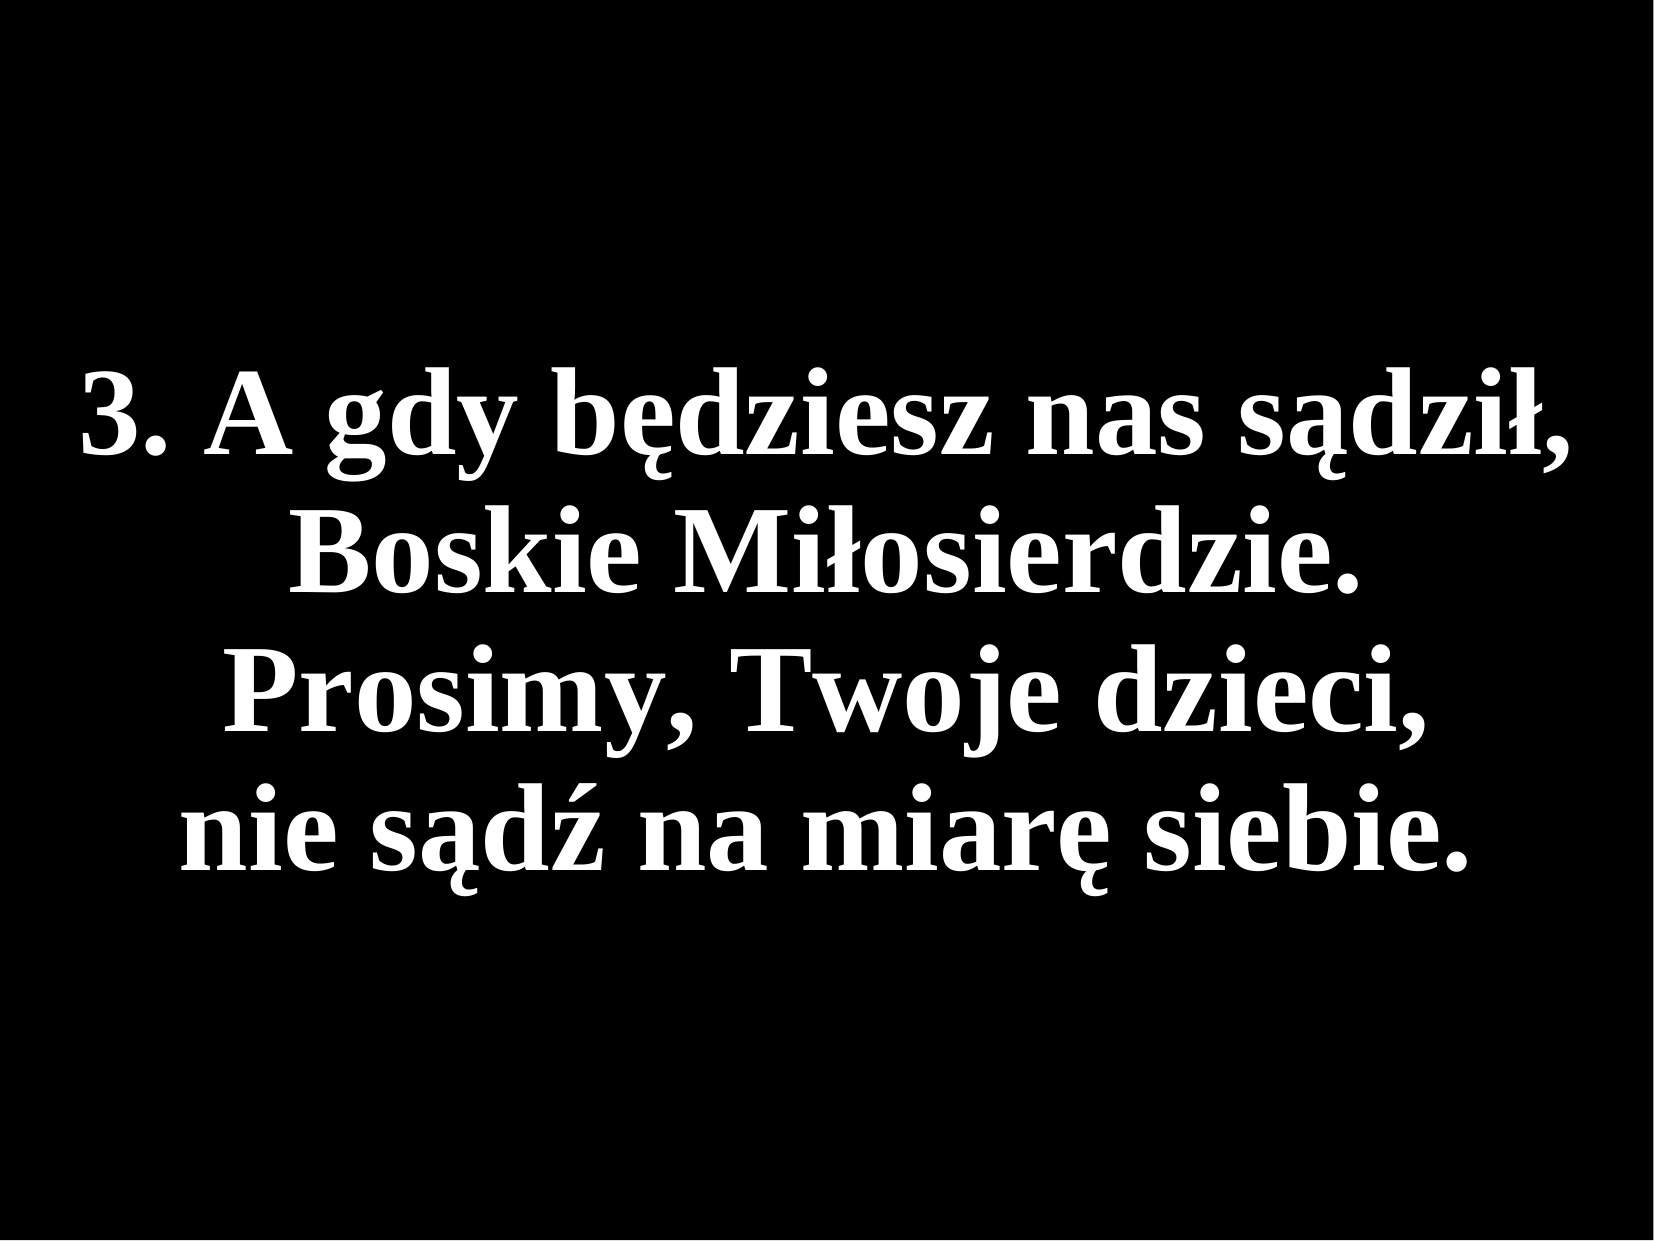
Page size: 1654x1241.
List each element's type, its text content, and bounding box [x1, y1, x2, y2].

title 3. A gdy będziesz nas sądził, Boskie Miłosierdzie. Prosimy, Twoje dzieci, nie sądź na miarę siebie. [0, 0, 1654, 1241]
